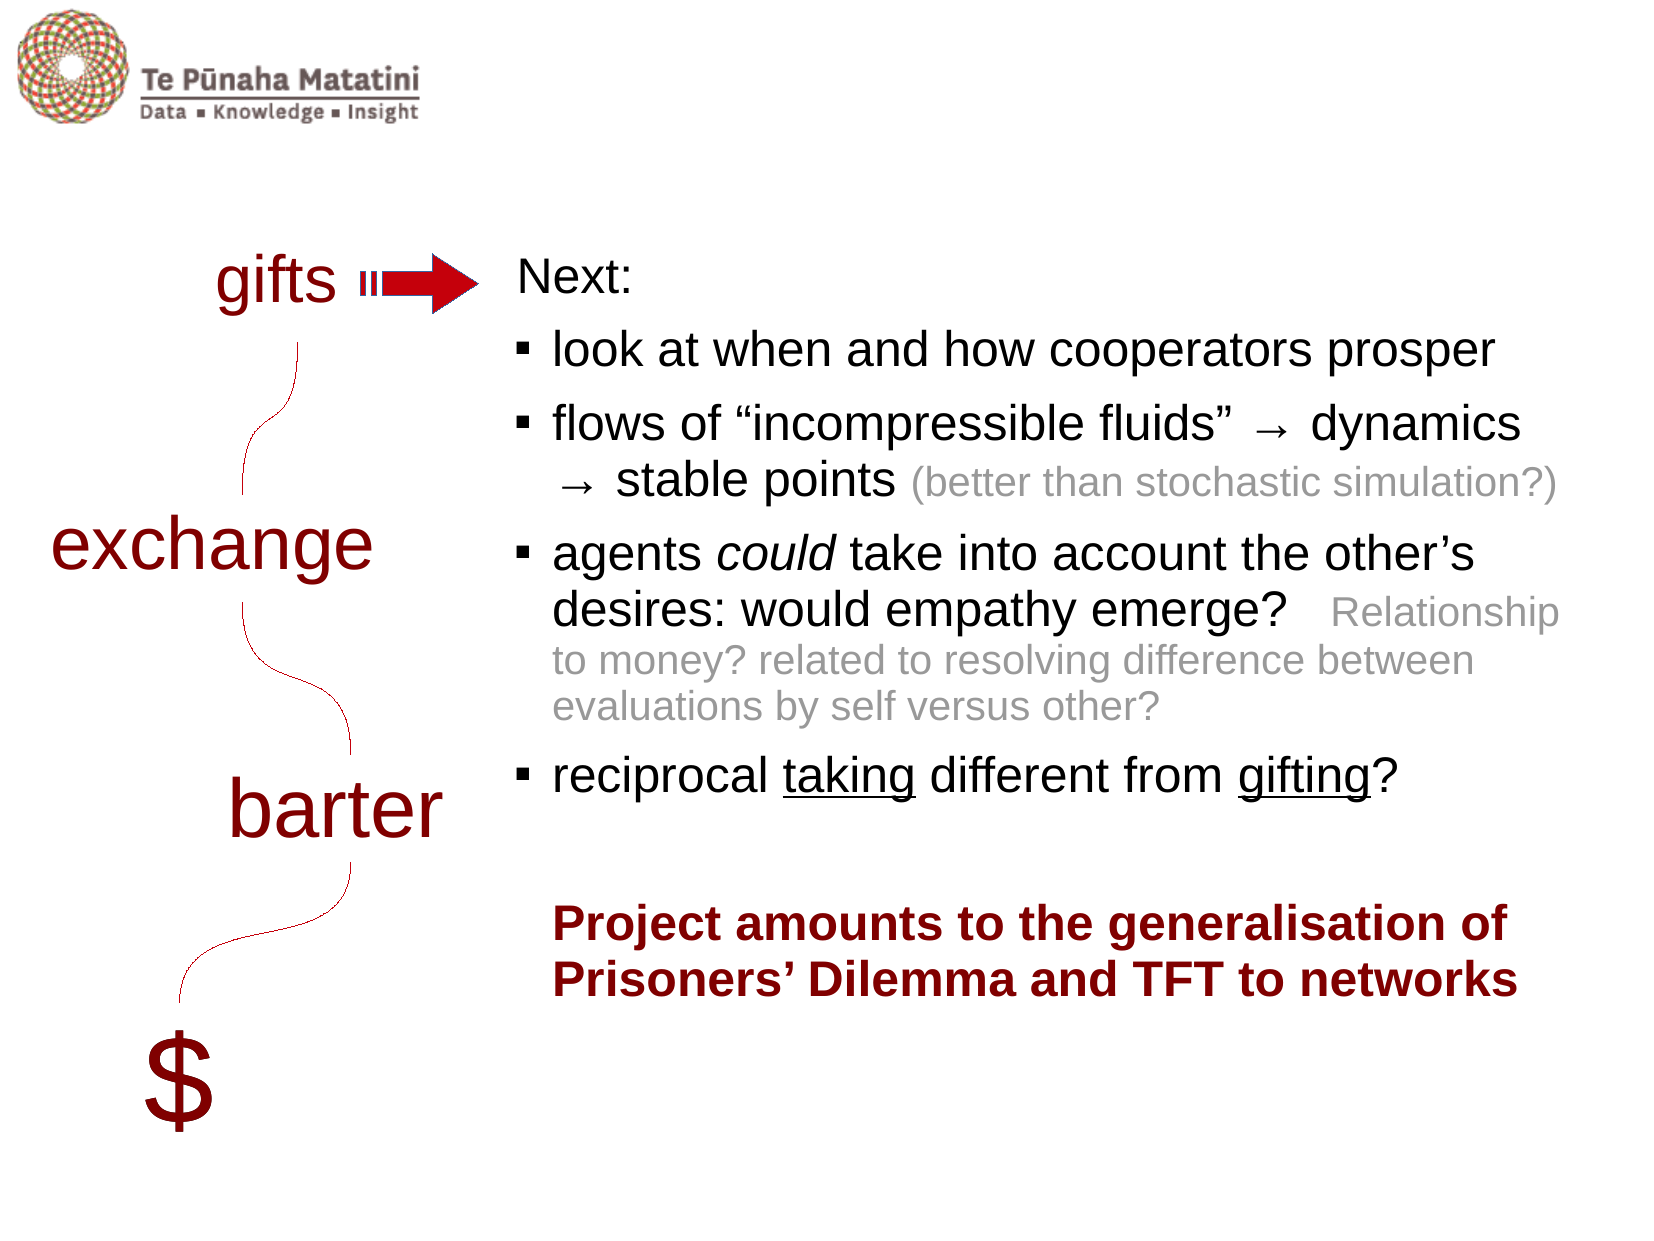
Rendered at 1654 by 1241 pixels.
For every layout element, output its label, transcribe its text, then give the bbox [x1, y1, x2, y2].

picture [17, 0, 455, 148]
text_box $ [129, 1002, 230, 1158]
text_box Next: look at when and how cooperators prosper flows of “incompressible fluids” → dynamics → stable points (better than stochastic simulation?) agents could take into account the other’s desires: would empathy emerge? Relationship to money? related to resolving difference between evaluations by self versus other? reciprocal taking different from gifting? Project amounts to the generalisation of Prisoners’ Dilemma and TFT to networks [501, 240, 1589, 1021]
text_box [382, 253, 479, 314]
text_box exchange [35, 494, 449, 603]
text_box [371, 271, 377, 296]
text_box [360, 271, 366, 296]
text_box gifts [200, 234, 395, 343]
text_box barter [212, 754, 489, 863]
